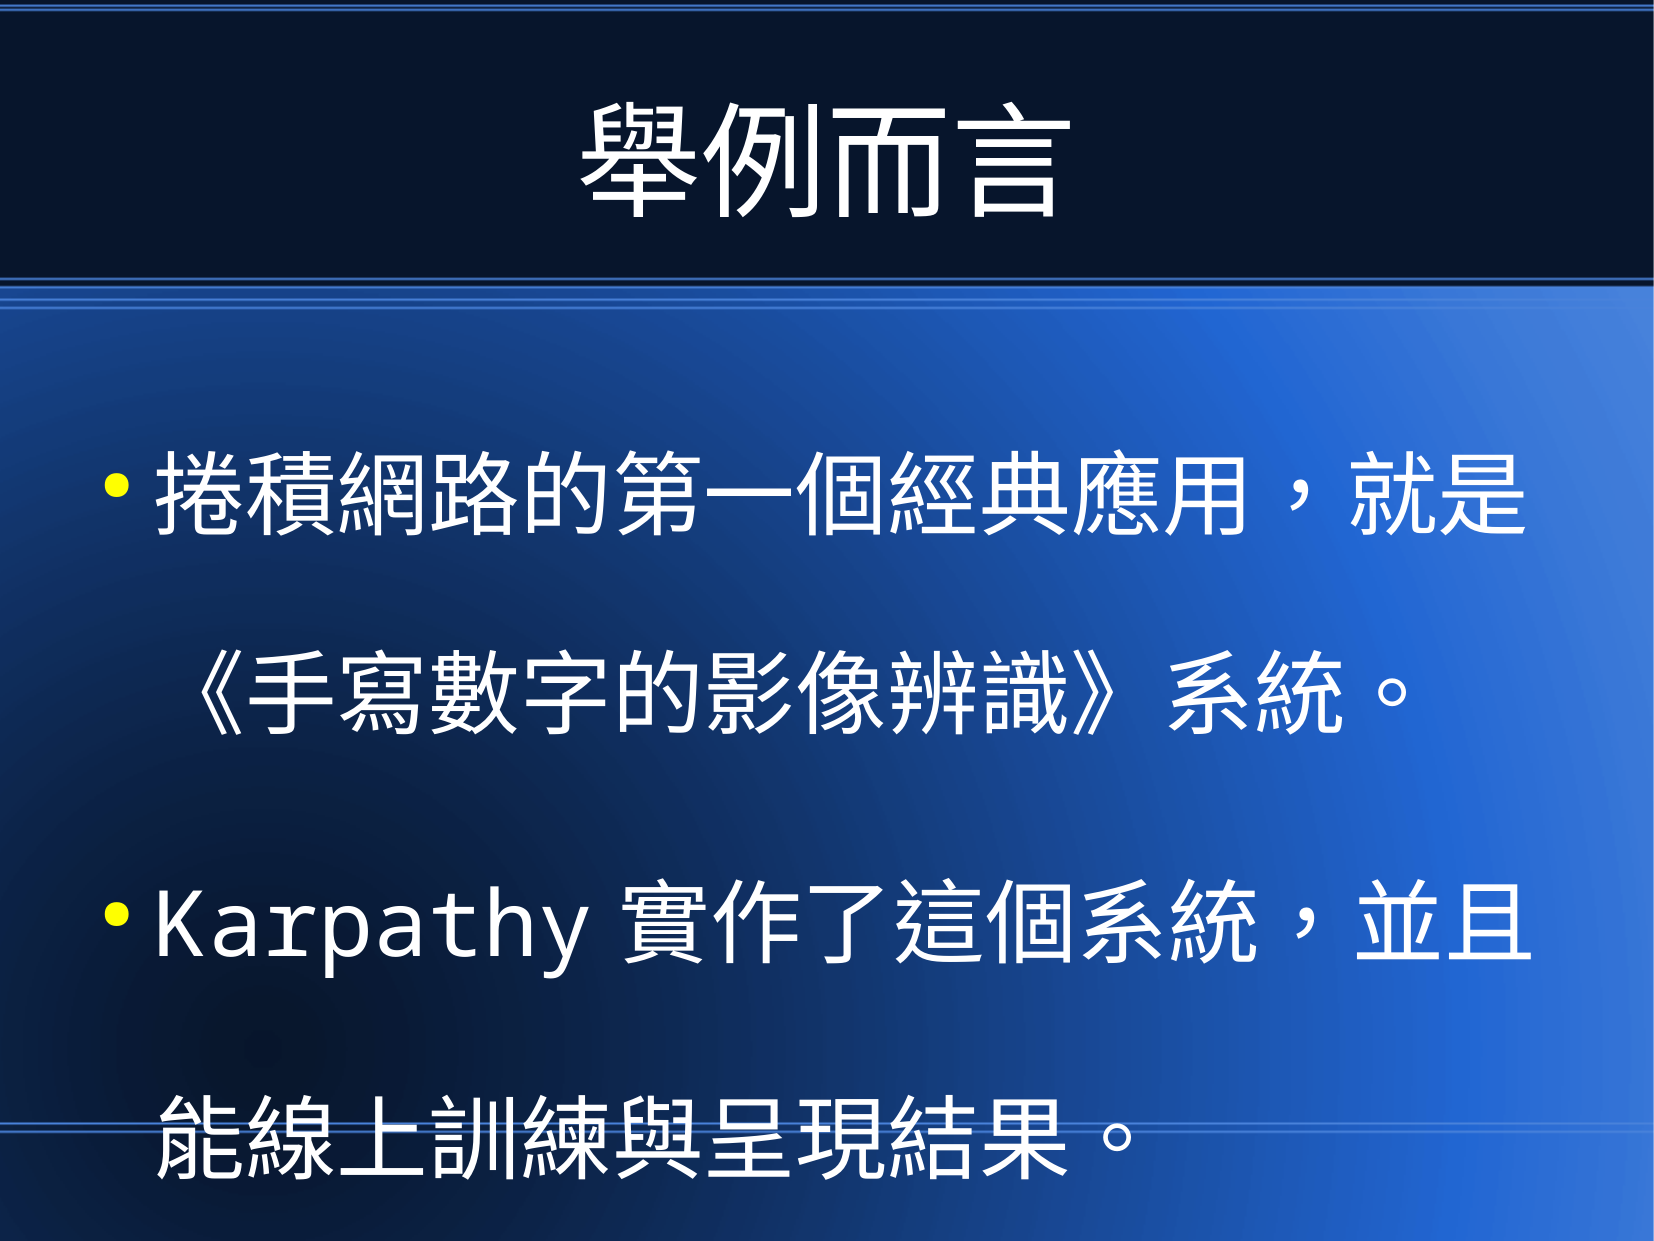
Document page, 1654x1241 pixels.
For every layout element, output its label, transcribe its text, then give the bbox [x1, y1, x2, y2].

title 舉例而言 [82, 49, 1571, 257]
list 捲積網路的第一個經典應用，就是《手寫數字的影像辨識》系統。 Karpathy實作了這個系統，並且能線上訓練與呈現結果。 [82, 355, 1571, 1241]
picture [0, 0, 1654, 1241]
